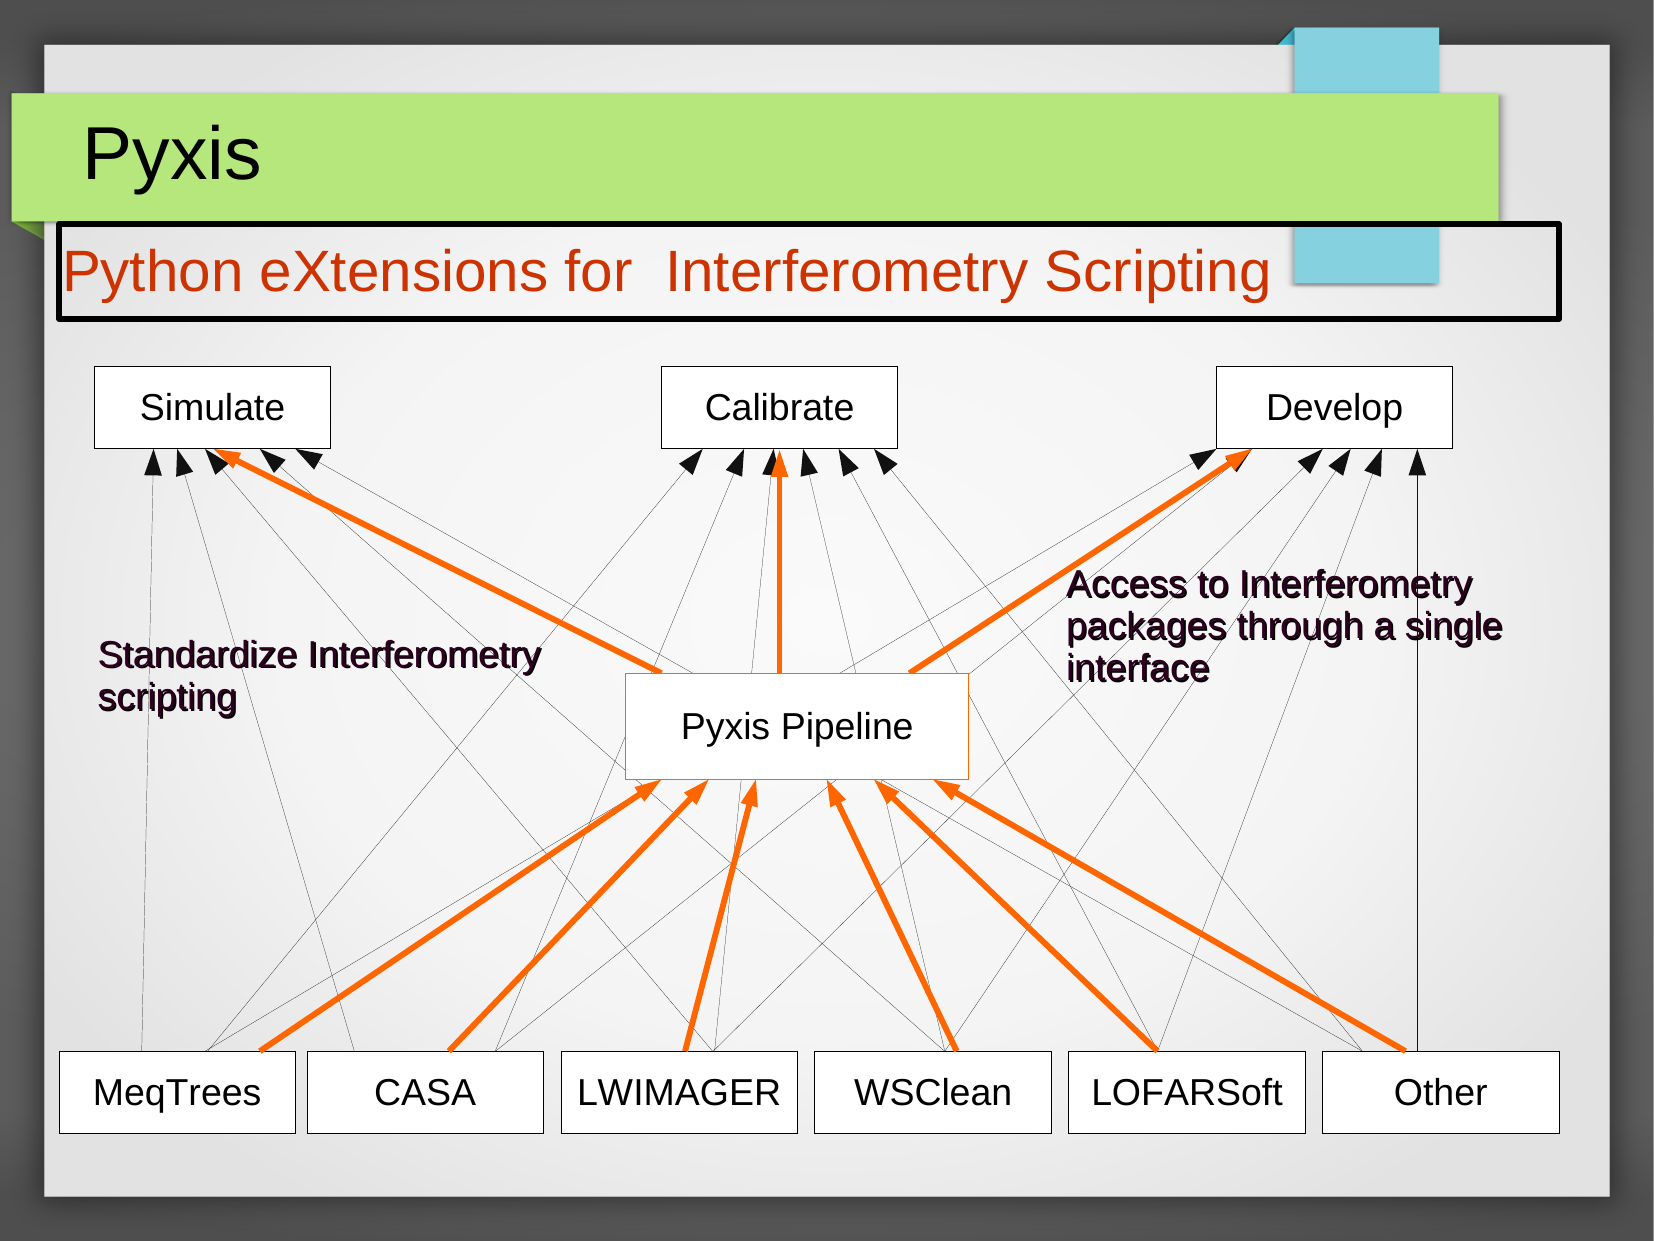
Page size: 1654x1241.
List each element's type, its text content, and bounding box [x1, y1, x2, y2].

title Python eXtensions for Interferometry Scripting [59, 224, 1560, 319]
text_box Develop [1216, 366, 1453, 449]
text_box WSClean [814, 1051, 1052, 1134]
text_box LWIMAGER [561, 1051, 798, 1134]
text_box MeqTrees [59, 1051, 296, 1134]
text_box CASA [307, 1051, 544, 1134]
text_box Other [1322, 1051, 1560, 1134]
text_box Access to Interferometry packages through a single interface [1051, 555, 1560, 696]
text_box Simulate [94, 366, 331, 449]
picture [0, 0, 1654, 1241]
text_box Pyxis Pipeline [625, 673, 969, 780]
text_box LOFARSoft [1068, 1051, 1306, 1134]
title Pyxis [82, 94, 1264, 213]
text_box Calibrate [661, 366, 898, 449]
text_box Standardize Interferometry scripting [82, 625, 591, 745]
